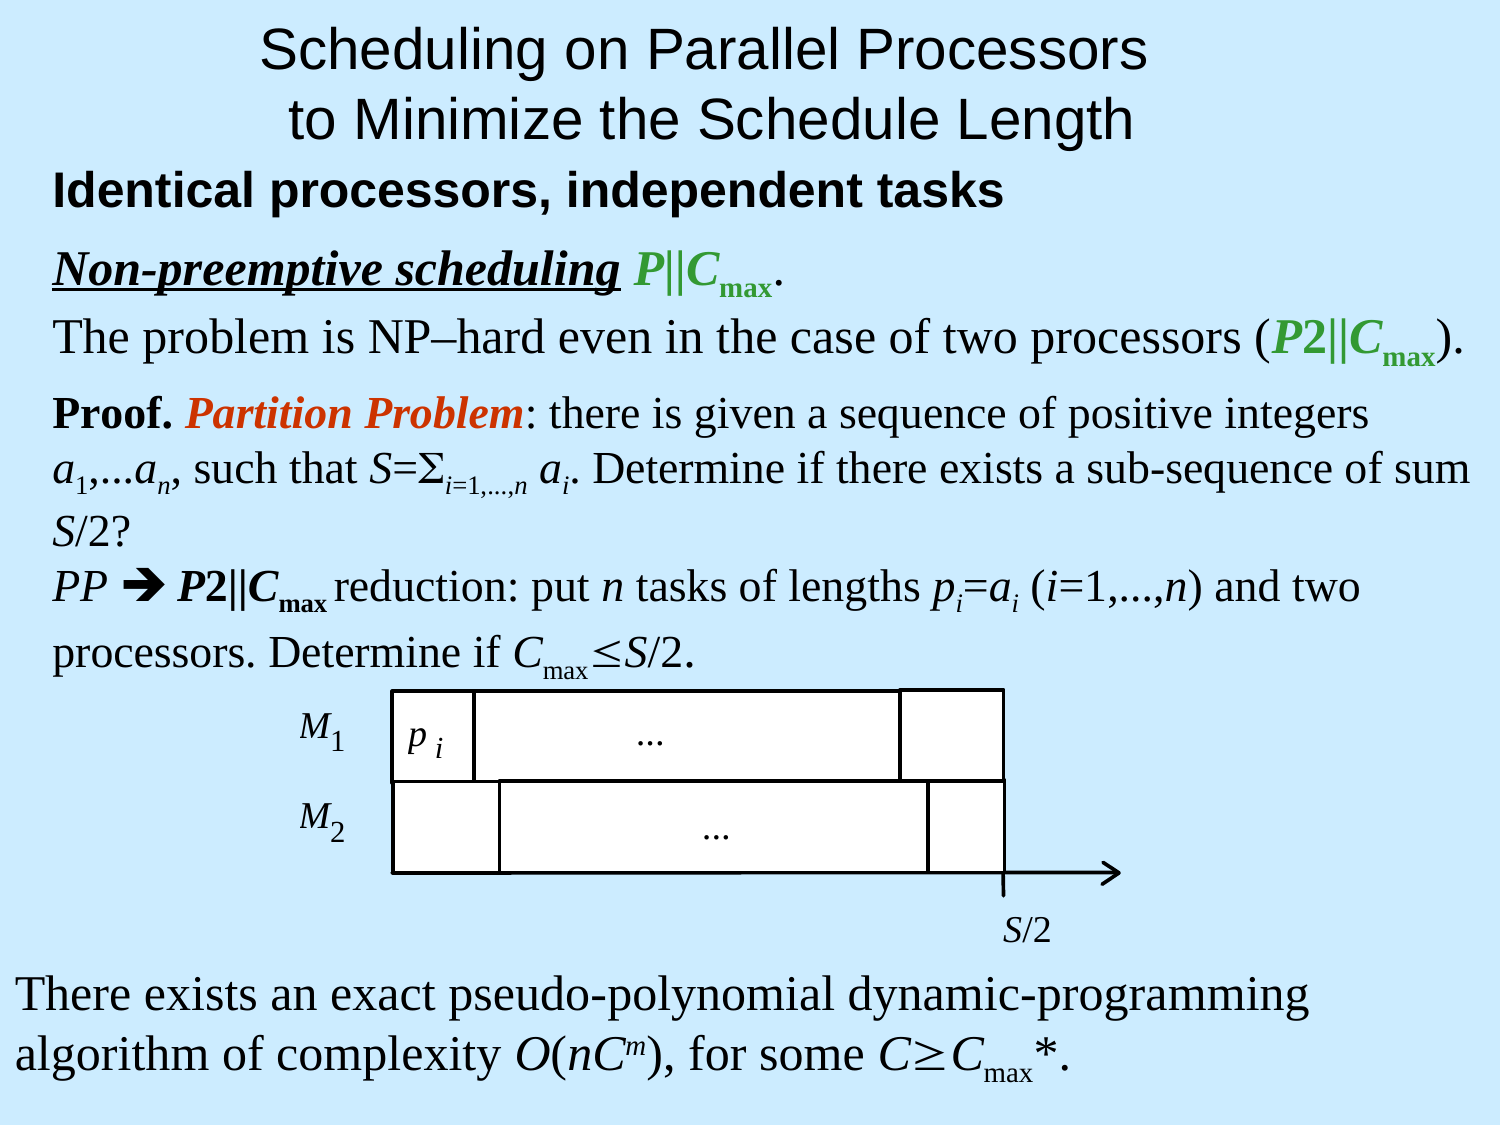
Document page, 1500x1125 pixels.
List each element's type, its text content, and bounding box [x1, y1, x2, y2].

text_box Non-preemptive scheduling P||Cmax. The problem is NP–hard even in the case of two processors (P2||Cmax). [37, 227, 1500, 374]
chart [300, 687, 1126, 952]
text_box There exists an exact pseudo-polynomial dynamic-programming algorithm of complexity O(nCm), for some CCmax*. [0, 952, 1500, 1097]
title Scheduling on Parallel Processors to Minimize the Schedule Length [0, 0, 1463, 175]
text_box Proof. Partition Problem: there is given a sequence of positive integers a1,...an, such that S=i=1,...,n ai. Determine if there exists a sub-sequence of sum S/2? PP  P2||Cmax reduction: put n tasks of lengths pi=ai (i=1,...,n) and two processors. Determine if CmaxS/2. [37, 374, 1500, 693]
text_box Identical processors, independent tasks [37, 149, 1500, 226]
